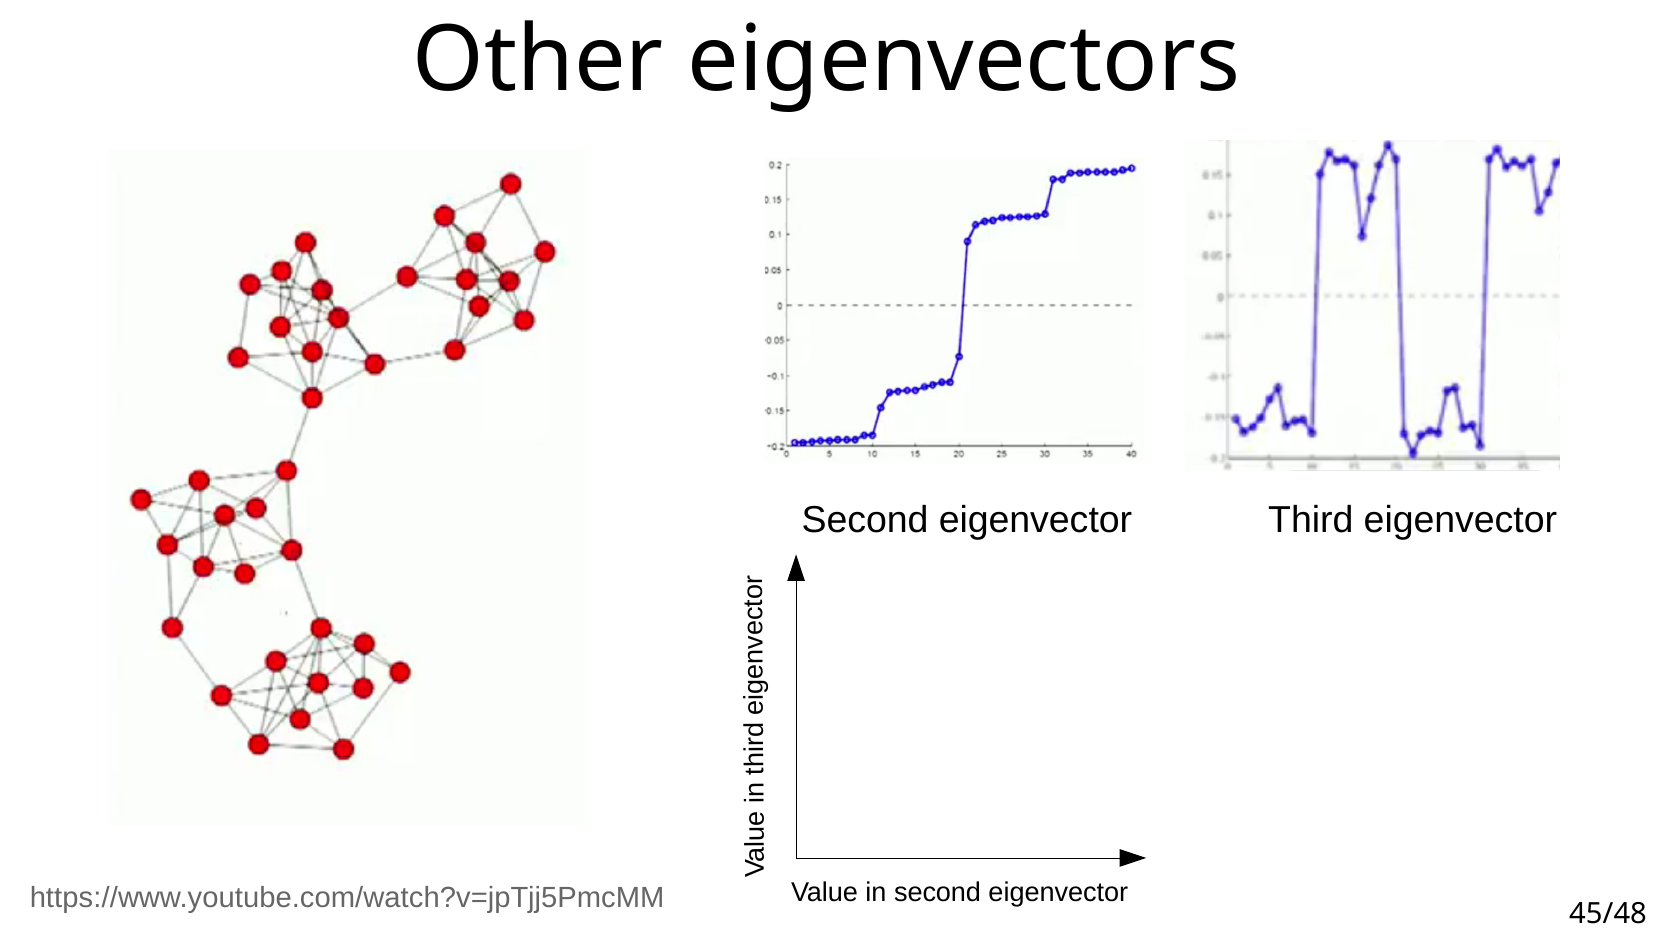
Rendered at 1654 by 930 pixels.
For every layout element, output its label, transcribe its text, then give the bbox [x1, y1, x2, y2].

picture [108, 150, 586, 826]
text_box Value in second eigenvector [777, 869, 1163, 915]
text_box Third eigenvector [1253, 491, 1573, 549]
picture [765, 157, 1144, 462]
title Other eigenvectors [82, 0, 1571, 120]
text_box Value in third eigenvector [729, 543, 778, 873]
text_box Second eigenvector [786, 491, 1147, 549]
text_box https://www.youtube.com/watch?v=jpTjj5PmcMM [15, 873, 976, 921]
picture [1185, 140, 1561, 471]
